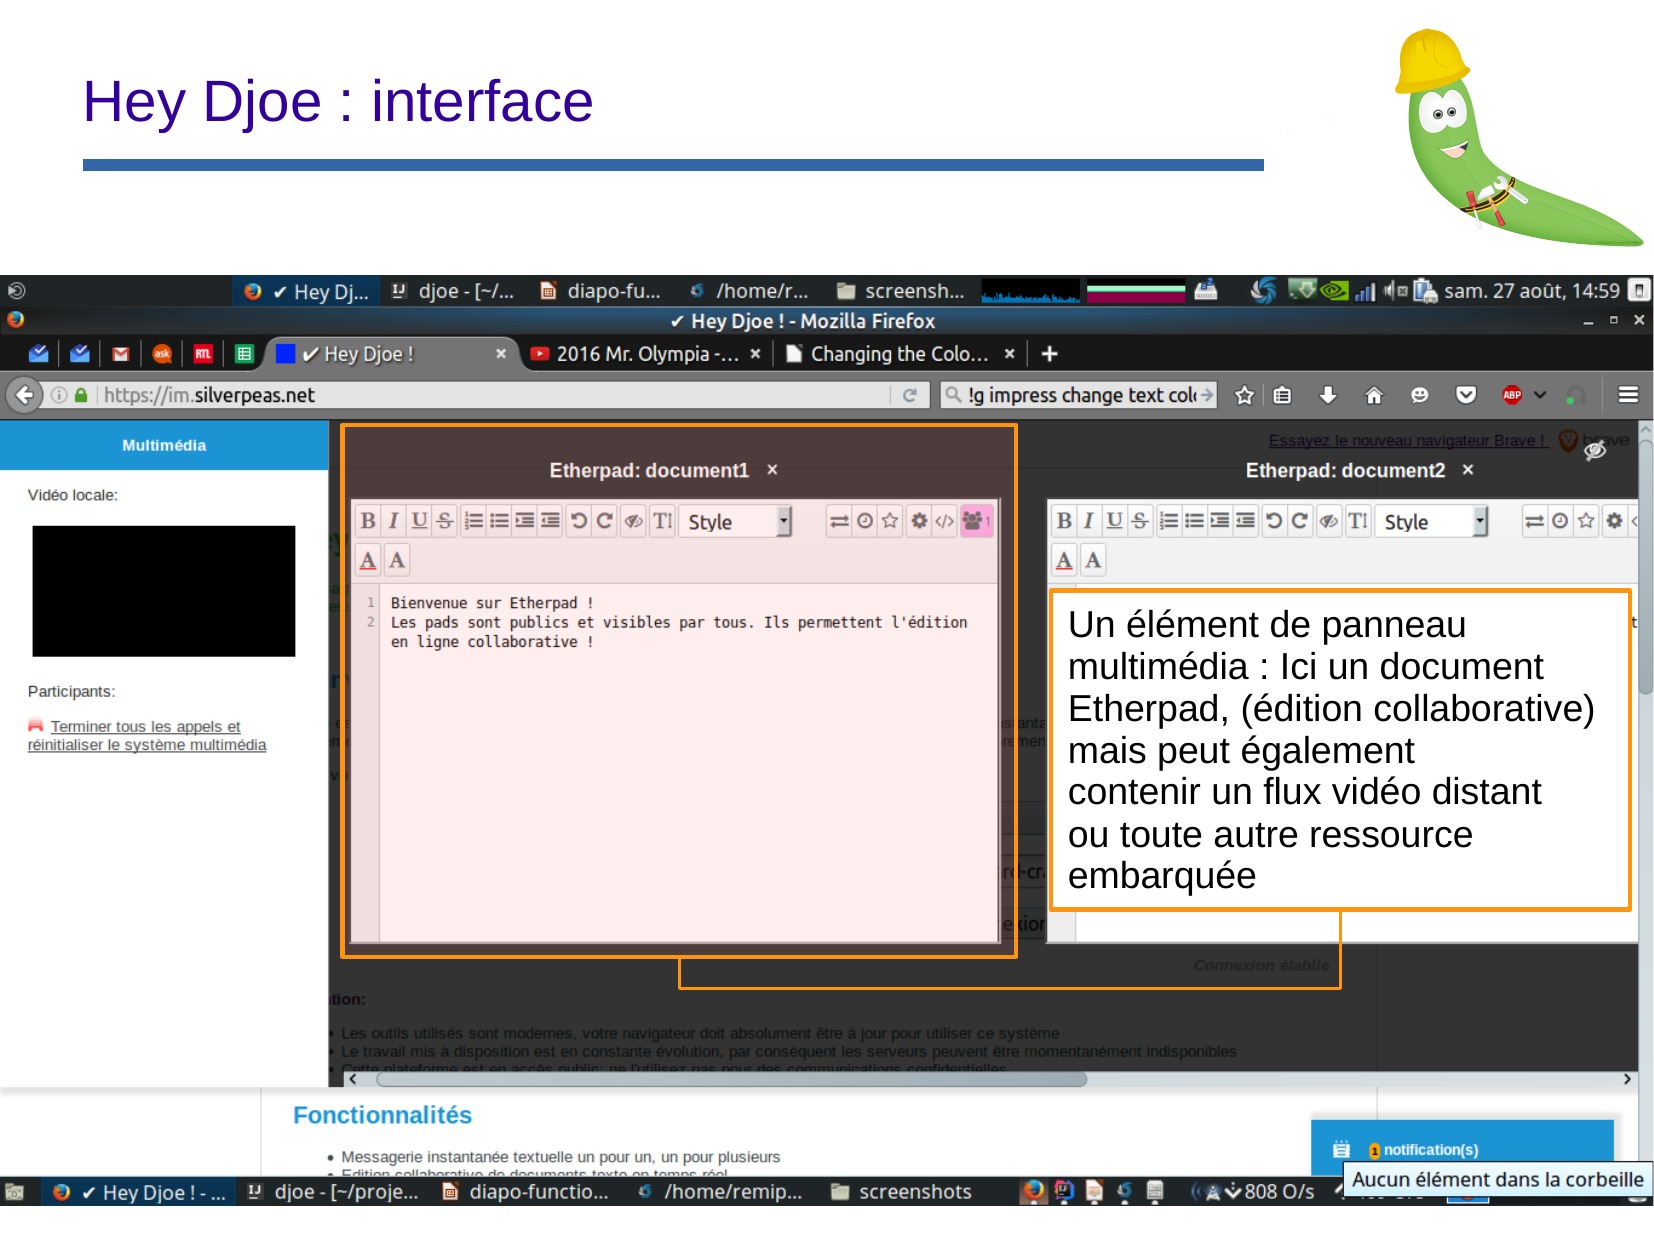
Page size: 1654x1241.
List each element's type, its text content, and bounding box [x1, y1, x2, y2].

title Hey Djoe : interface [82, 49, 1264, 154]
text_box [342, 425, 1016, 957]
picture [1286, 23, 1647, 248]
text_box Un élément de panneau multimédia : Ici un document Etherpad, (édition collaborative) mais peut également contenir un flux vidéo distant ou toute autre ressource embarquée [1051, 590, 1630, 910]
picture [0, 275, 1654, 1206]
